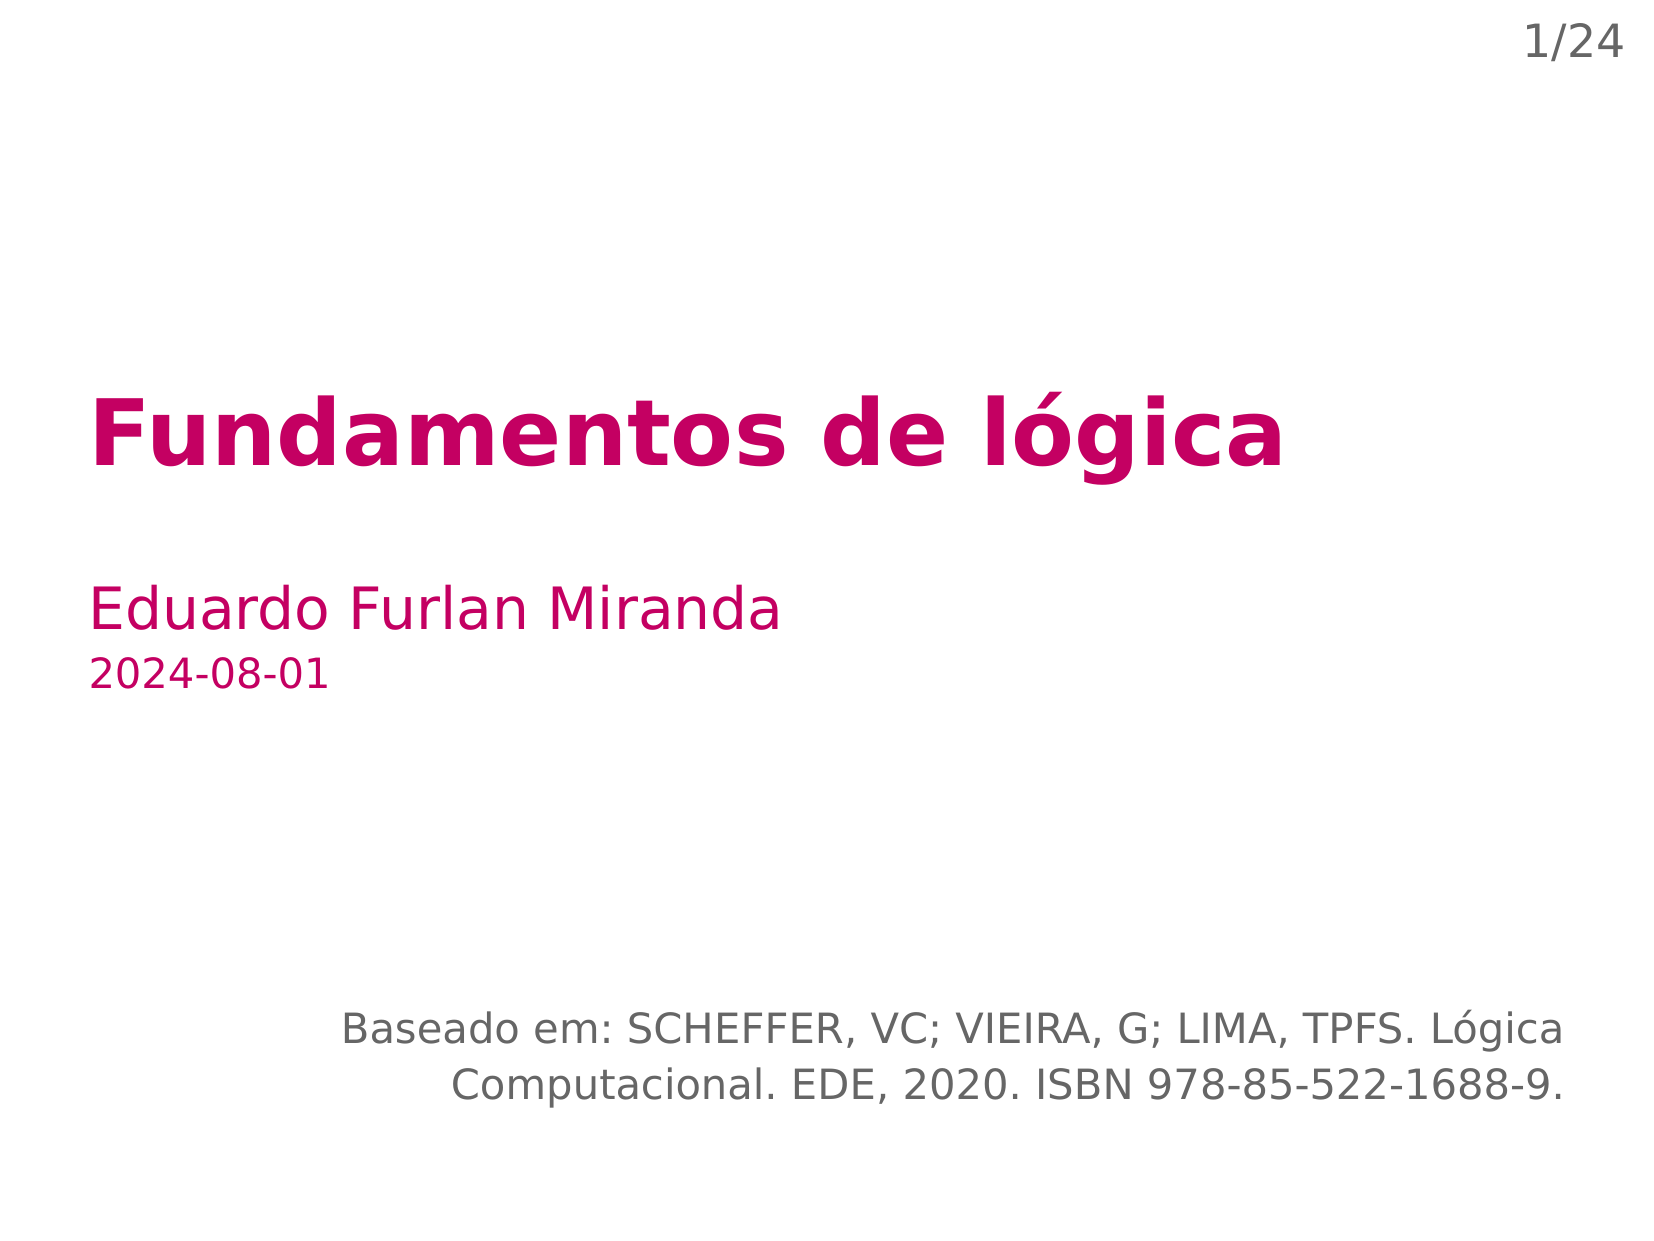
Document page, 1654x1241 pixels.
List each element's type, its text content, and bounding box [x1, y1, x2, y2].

title Fundamentos de lógica Eduardo Furlan Miranda 2024-08-01 [88, 29, 1565, 1034]
list Baseado em: SCHEFFER, VC; VIEIRA, G; LIMA, TPFS. Lógica Computacional. EDE, 2020. ISBN 978-85-522-1688-9. [324, 998, 1565, 1211]
